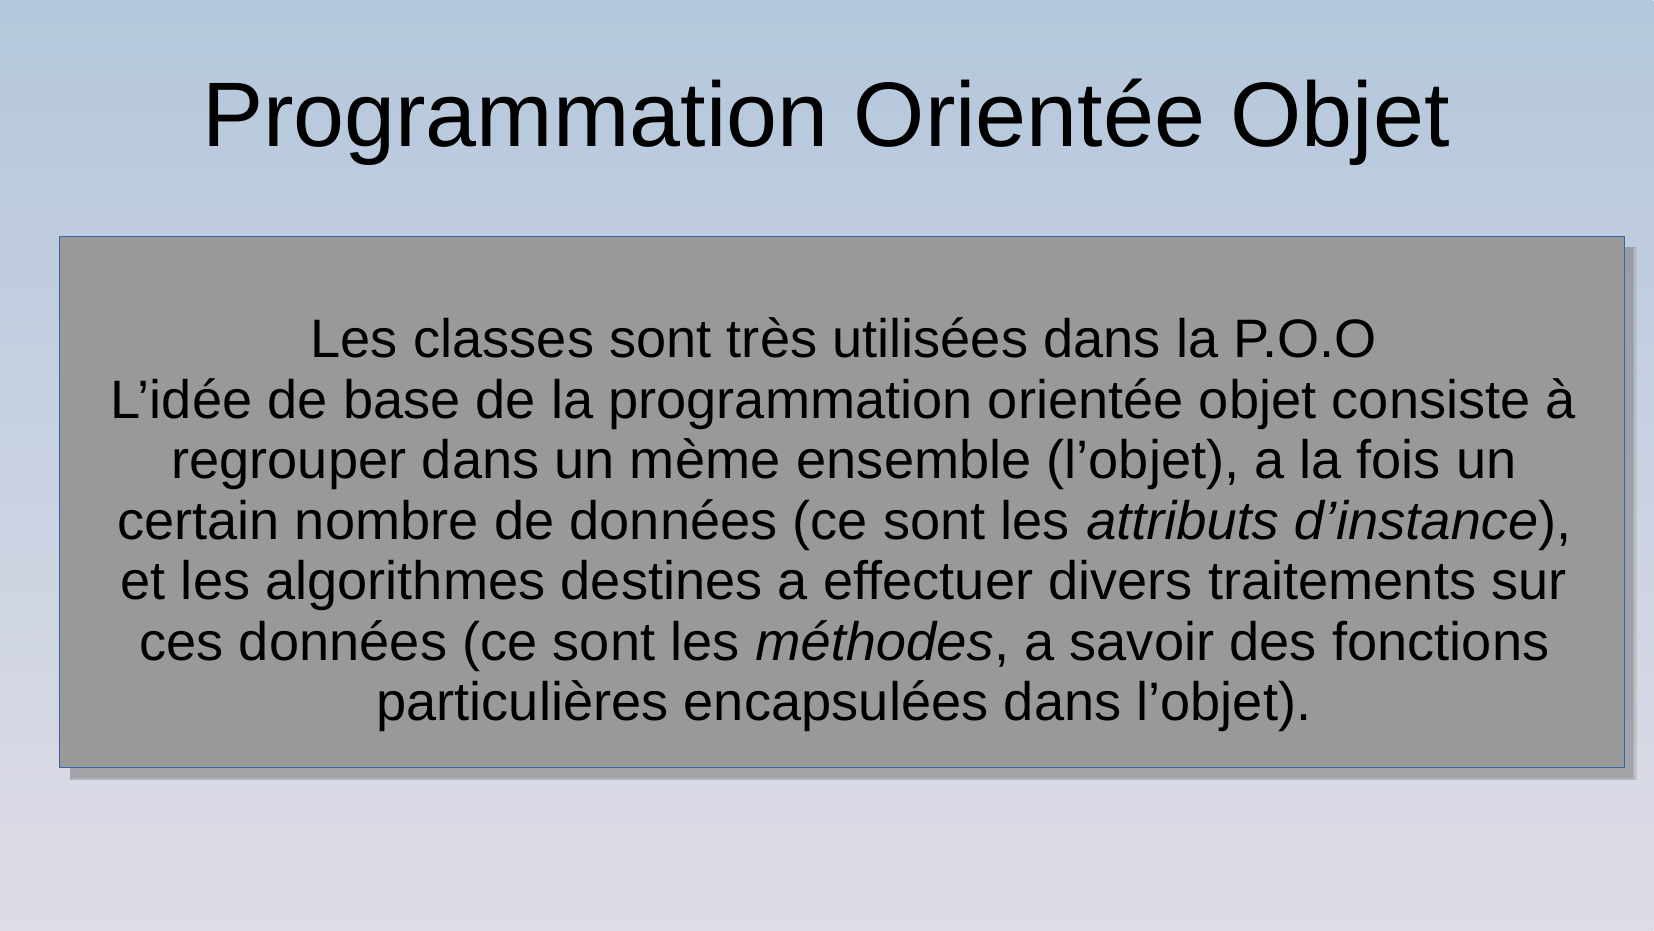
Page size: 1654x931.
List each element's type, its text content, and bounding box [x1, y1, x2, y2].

title Programmation Orientée Objet [82, 37, 1571, 193]
text_box Les classes sont très utilisées dans la P.O.O L’idée de base de la programmation orientée objet consiste à regrouper dans un mème ensemble (l’objet), a la fois un certain nombre de données (ce sont les attributs d’instance), et les algorithmes destines a effectuer divers traitements sur ces données (ce sont les méthodes, a savoir des fonctions particulières encapsulées dans l’objet). [88, 301, 1601, 740]
text_box [59, 236, 1625, 768]
